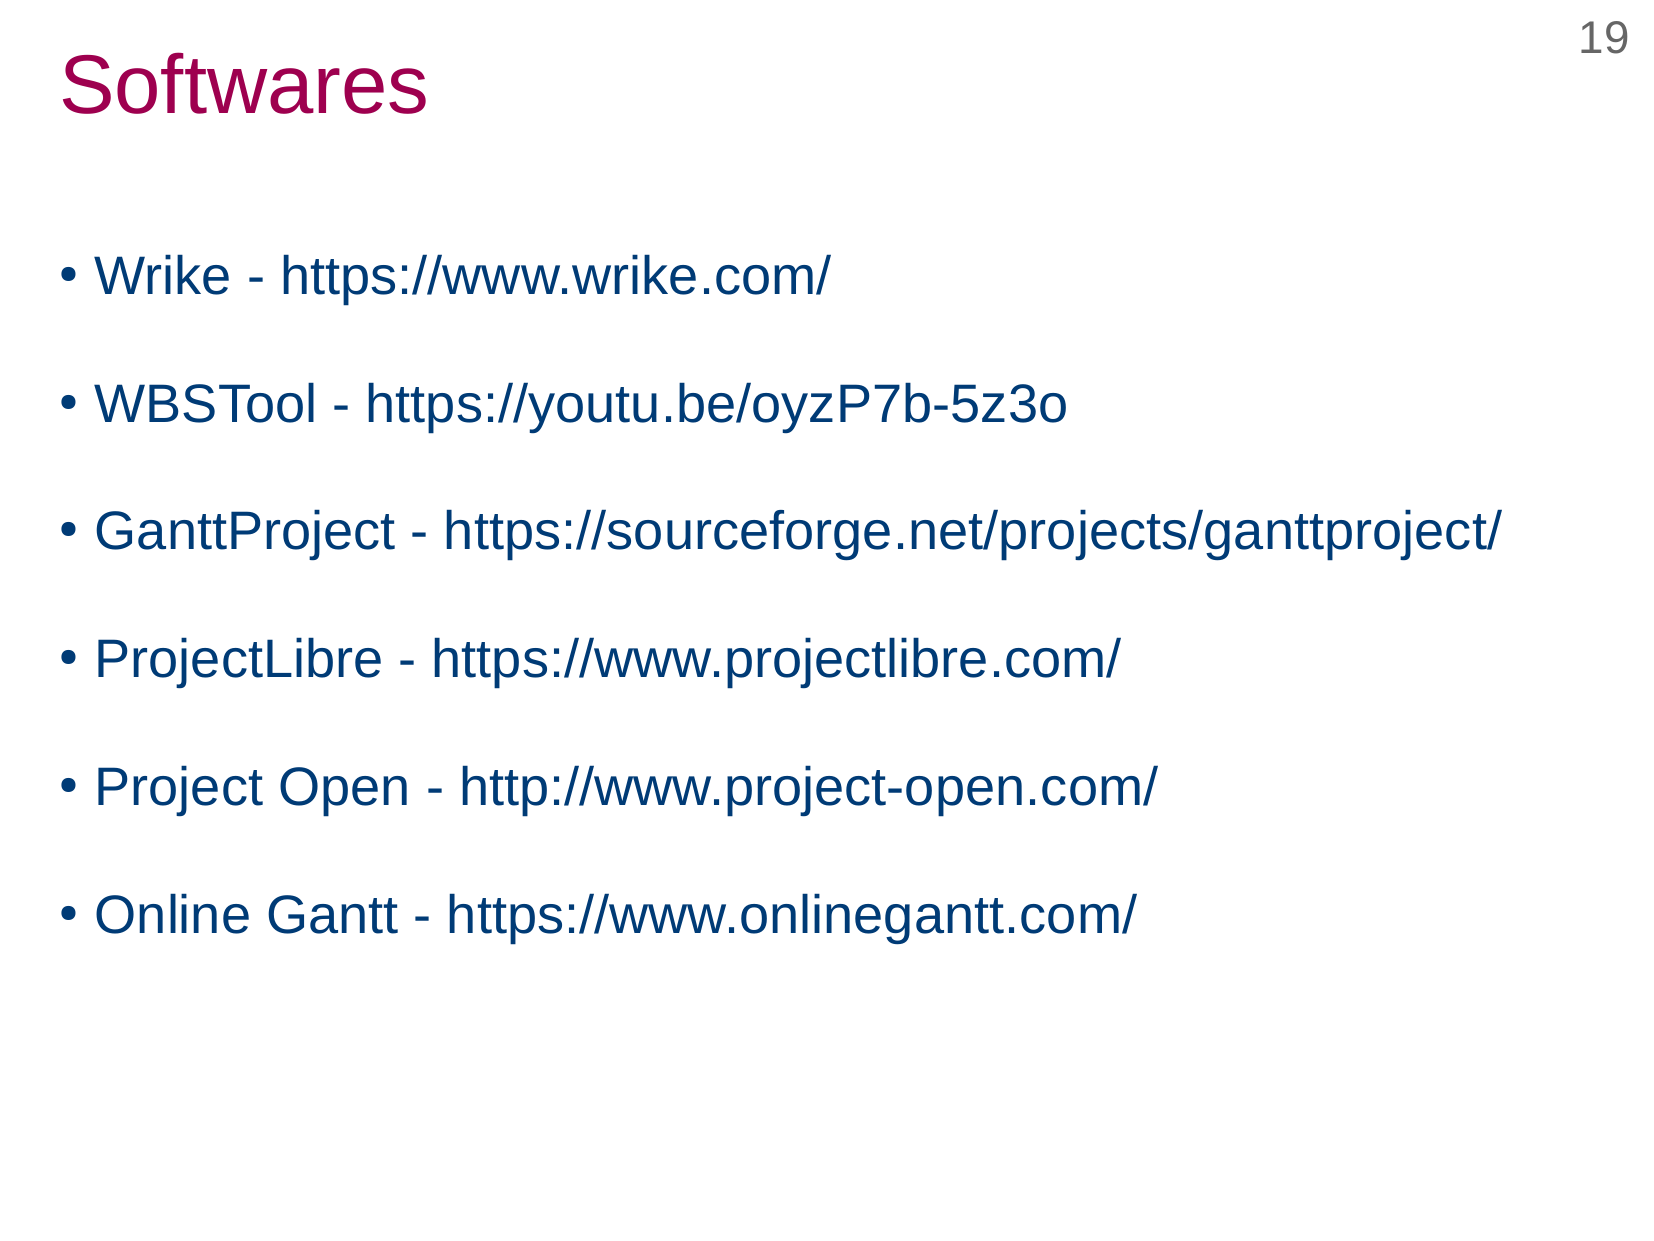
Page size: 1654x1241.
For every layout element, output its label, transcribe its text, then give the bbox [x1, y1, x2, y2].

list Wrike - https://www.wrike.com/ WBSTool - https://youtu.be/oyzP7b-5z3o GanttProject - https://sourceforge.net/projects/ganttproject/ ProjectLibre - https://www.projectlibre.com/ Project Open - http://www.project-open.com/ Online Gantt - https://www.onlinegantt.com/ [59, 236, 1595, 1211]
title Softwares [59, 29, 1595, 148]
